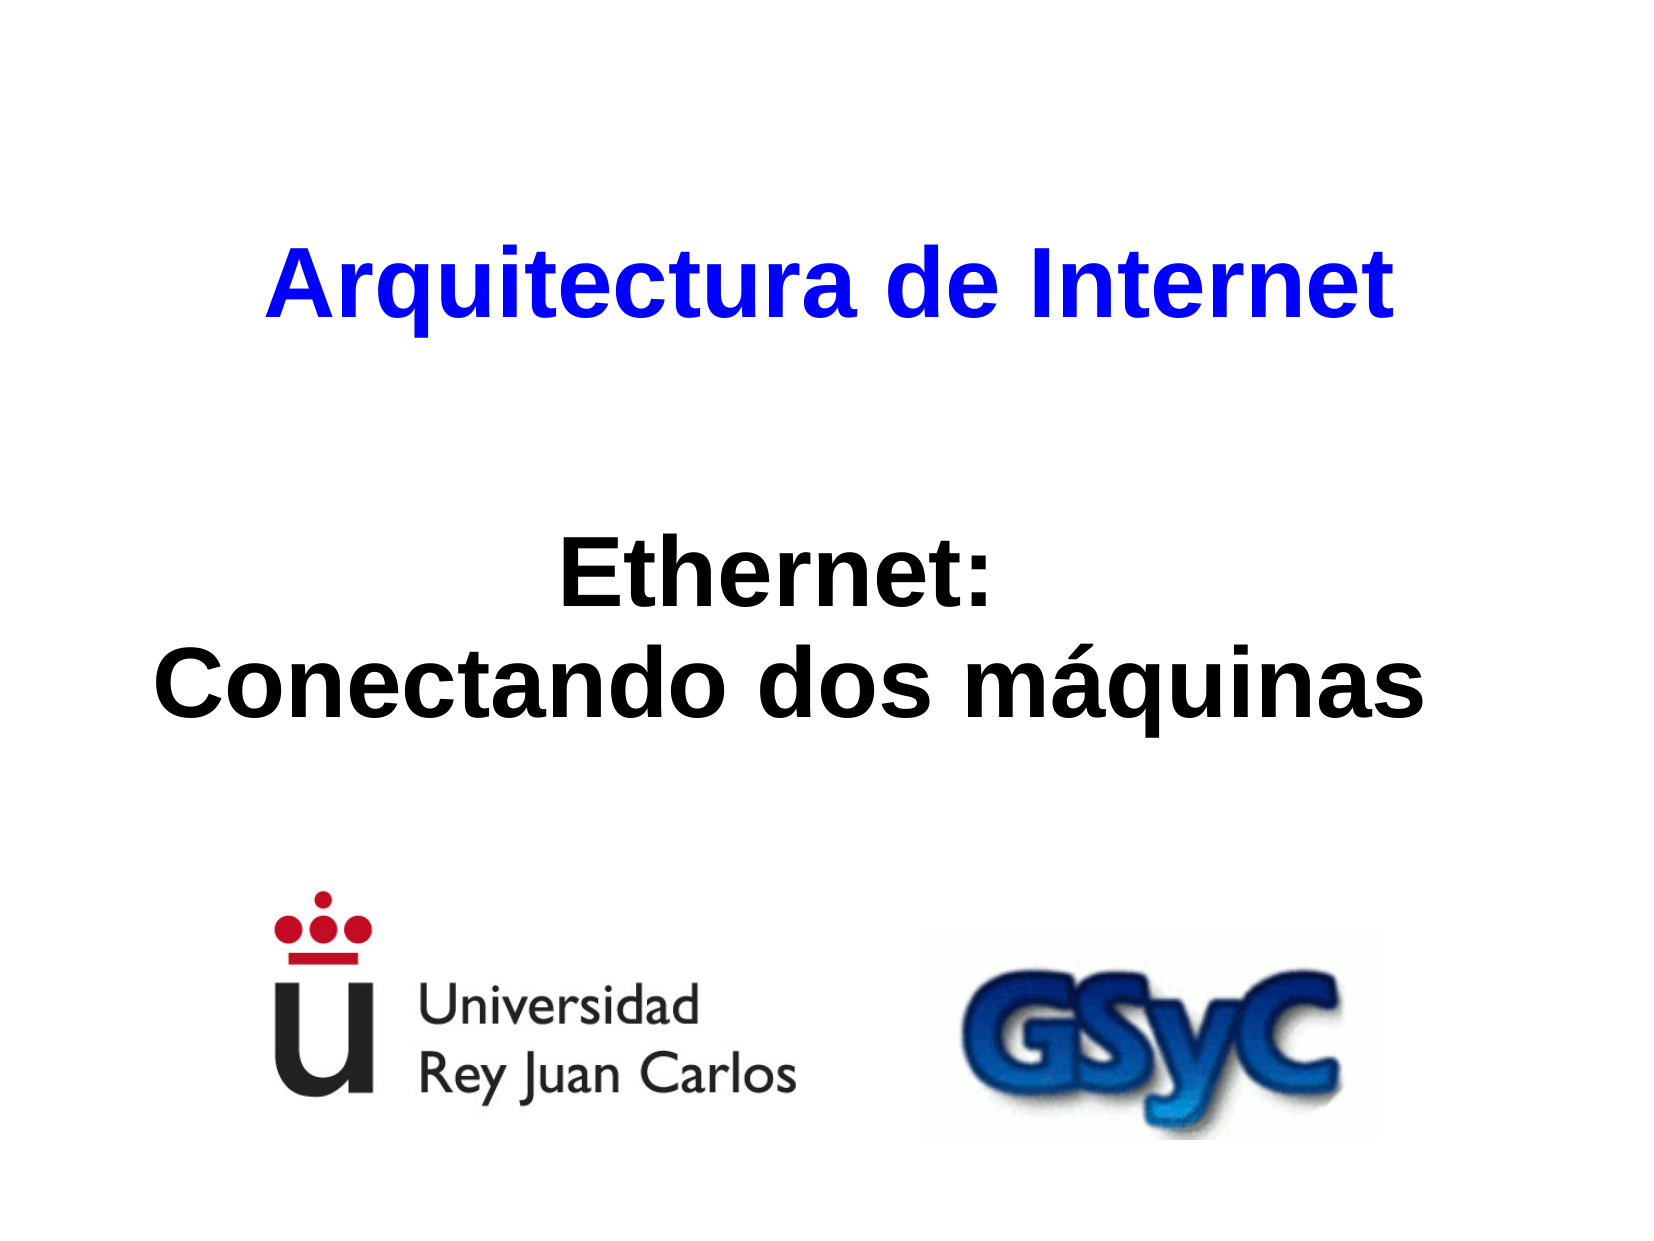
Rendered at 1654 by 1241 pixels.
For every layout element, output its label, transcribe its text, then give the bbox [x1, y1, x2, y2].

picture [240, 869, 824, 1126]
title Arquitectura de Internet [144, 114, 1516, 451]
picture [922, 929, 1379, 1141]
title Ethernet: Conectando dos máquinas [105, 515, 1476, 740]
